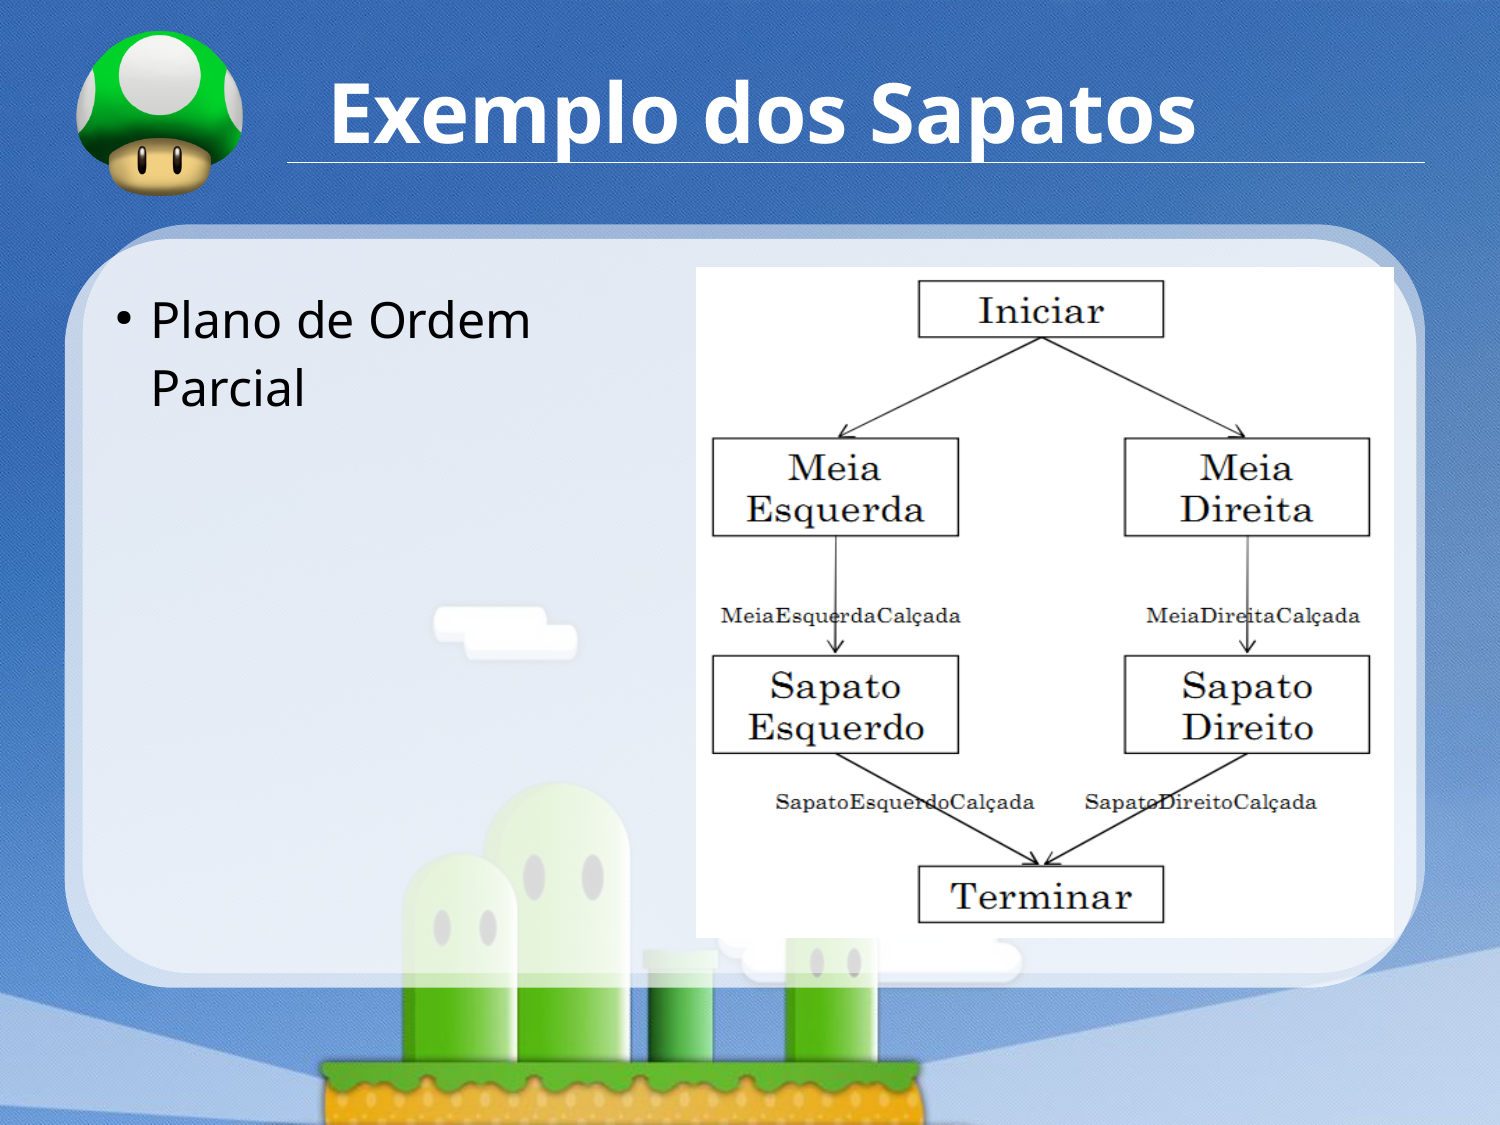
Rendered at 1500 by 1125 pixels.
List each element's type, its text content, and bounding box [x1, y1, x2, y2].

picture [0, 0, 1500, 1125]
text_box Plano de Ordem Parcial [100, 277, 696, 390]
title Exemplo dos Sapatos [312, 37, 1425, 183]
